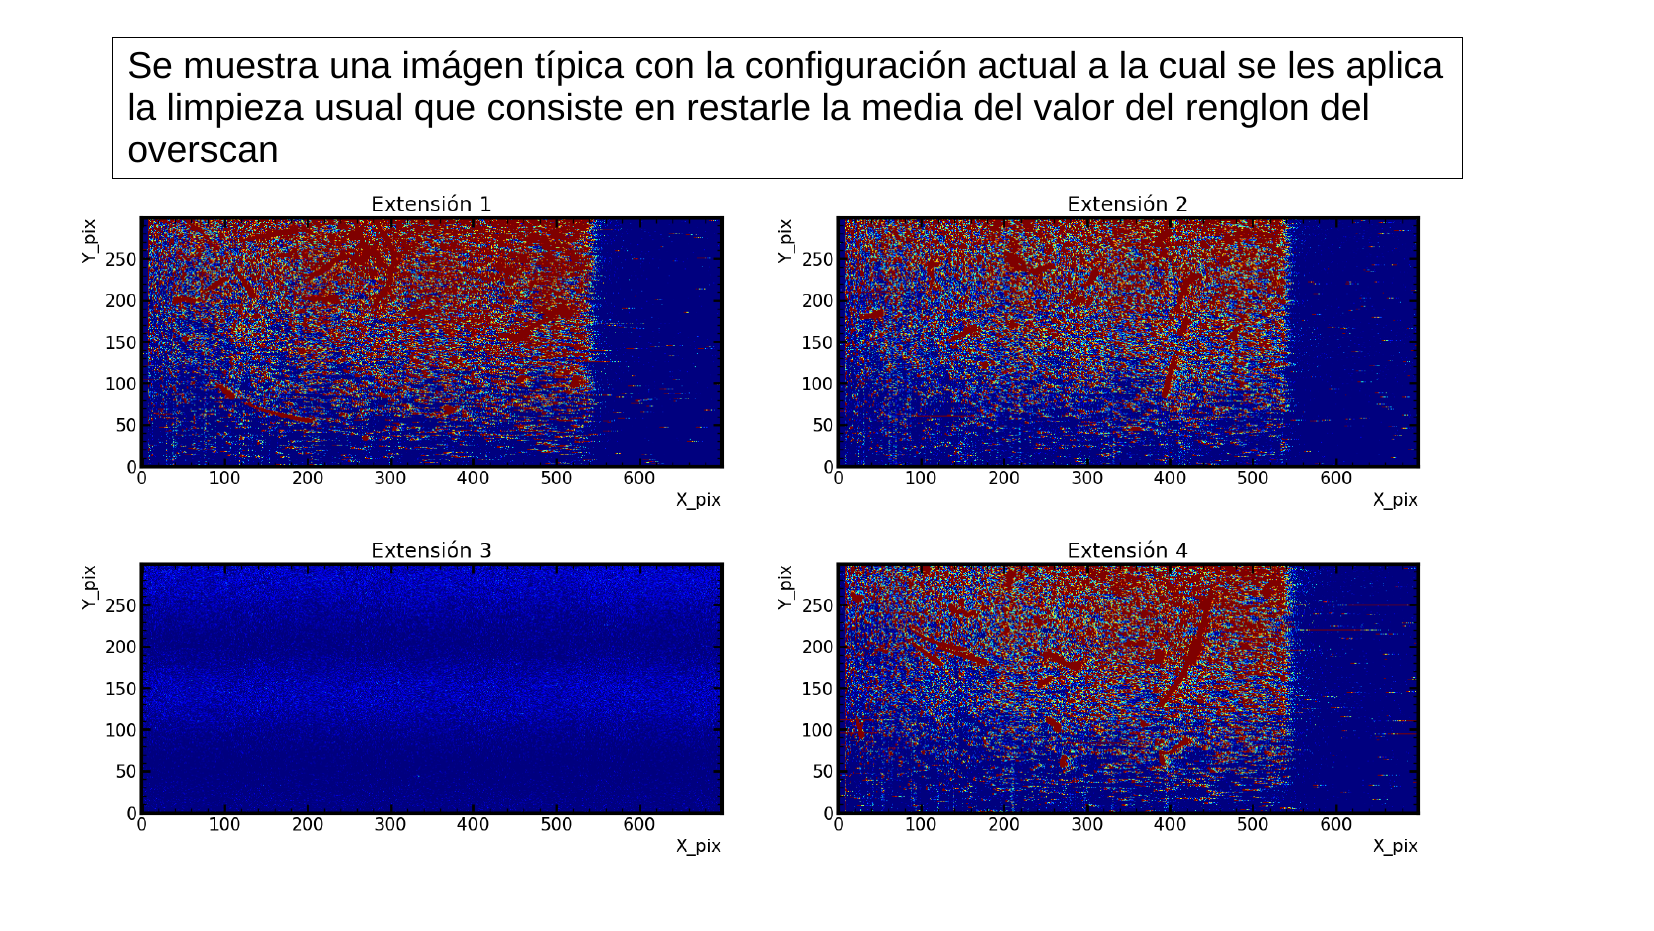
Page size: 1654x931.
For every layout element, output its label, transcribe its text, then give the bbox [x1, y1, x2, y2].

text_box Se muestra una imágen típica con la configuración actual a la cual se les aplica la limpieza usual que consiste en restarle la media del valor del renglon del overscan [112, 37, 1463, 179]
picture [74, 187, 1426, 863]
